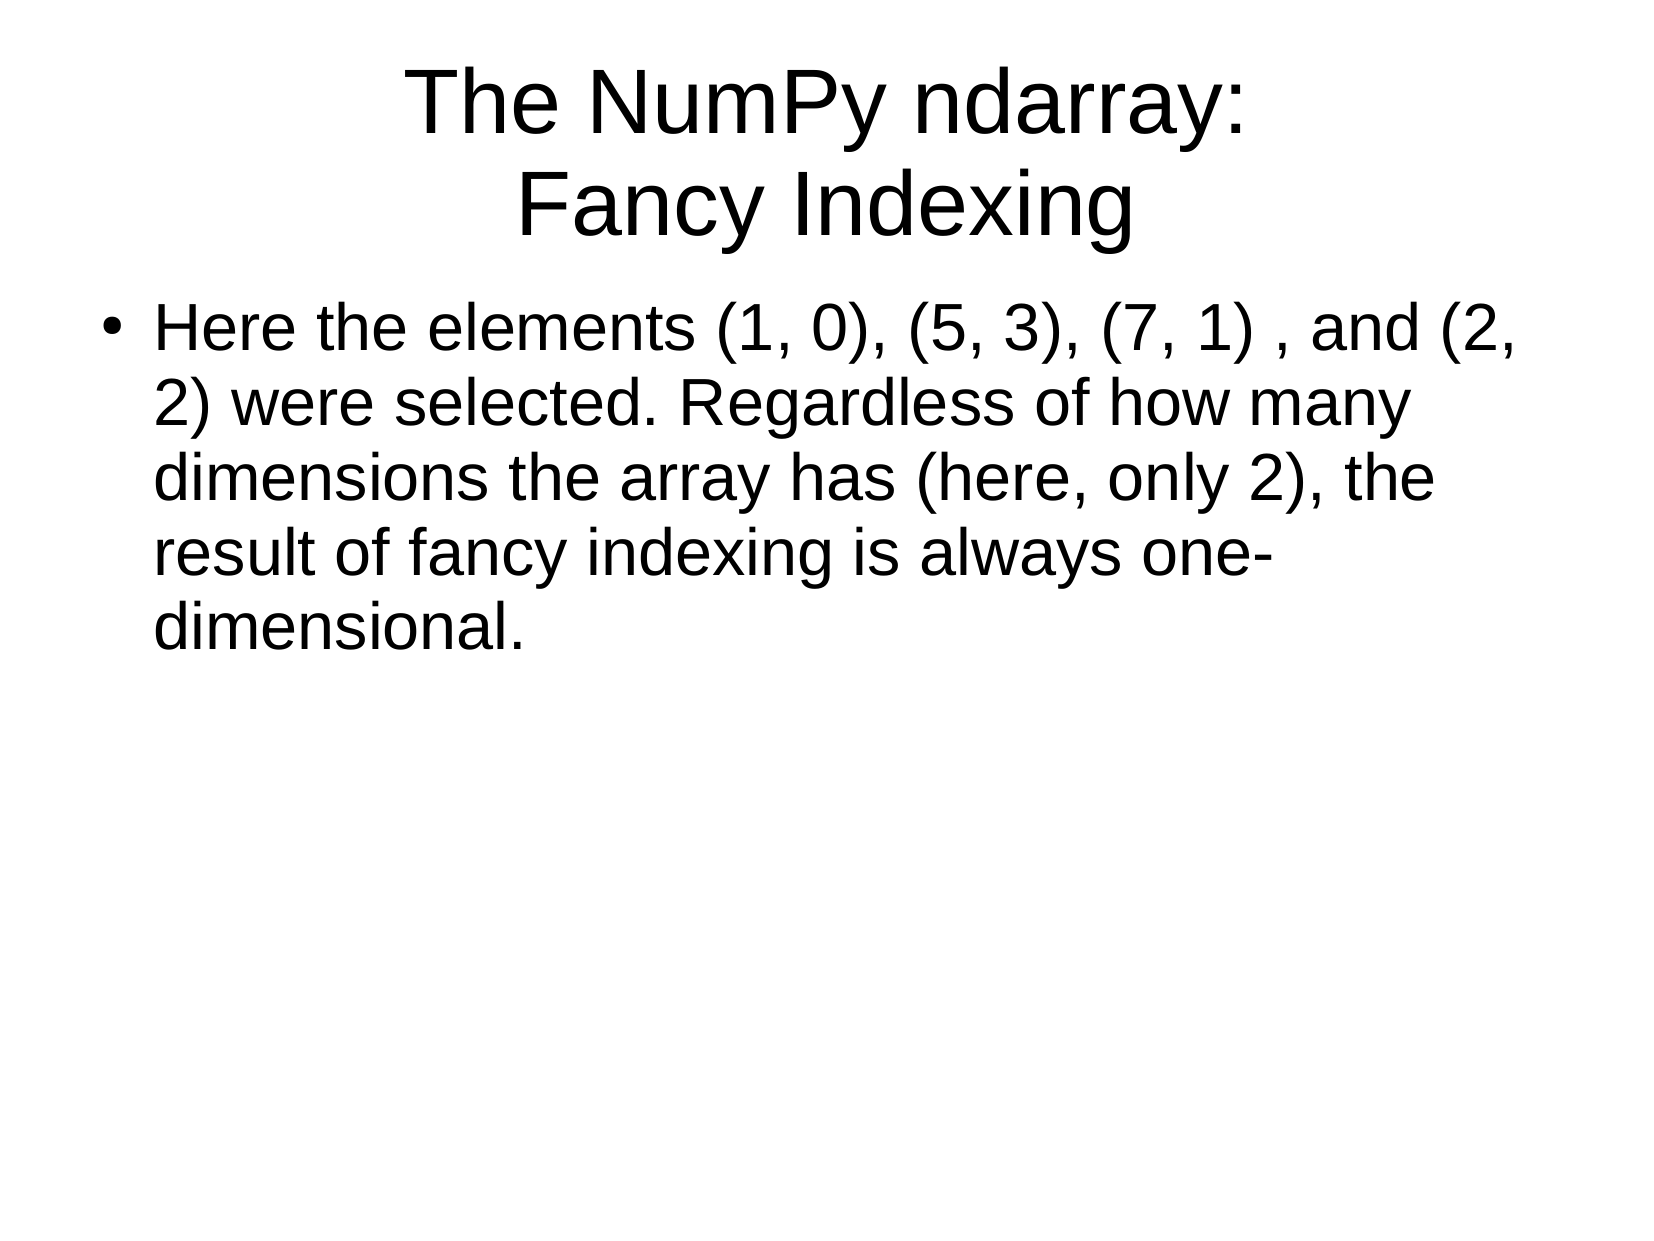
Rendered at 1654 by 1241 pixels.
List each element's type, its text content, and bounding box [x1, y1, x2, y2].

title The NumPy ndarray: Fancy Indexing [82, 49, 1571, 257]
list Here the elements (1, 0), (5, 3), (7, 1) , and (2, 2) were selected. Regardless of how many dimensions the array has (here, only 2), the result of fancy indexing is always one-dimensional. [82, 290, 1571, 1010]
